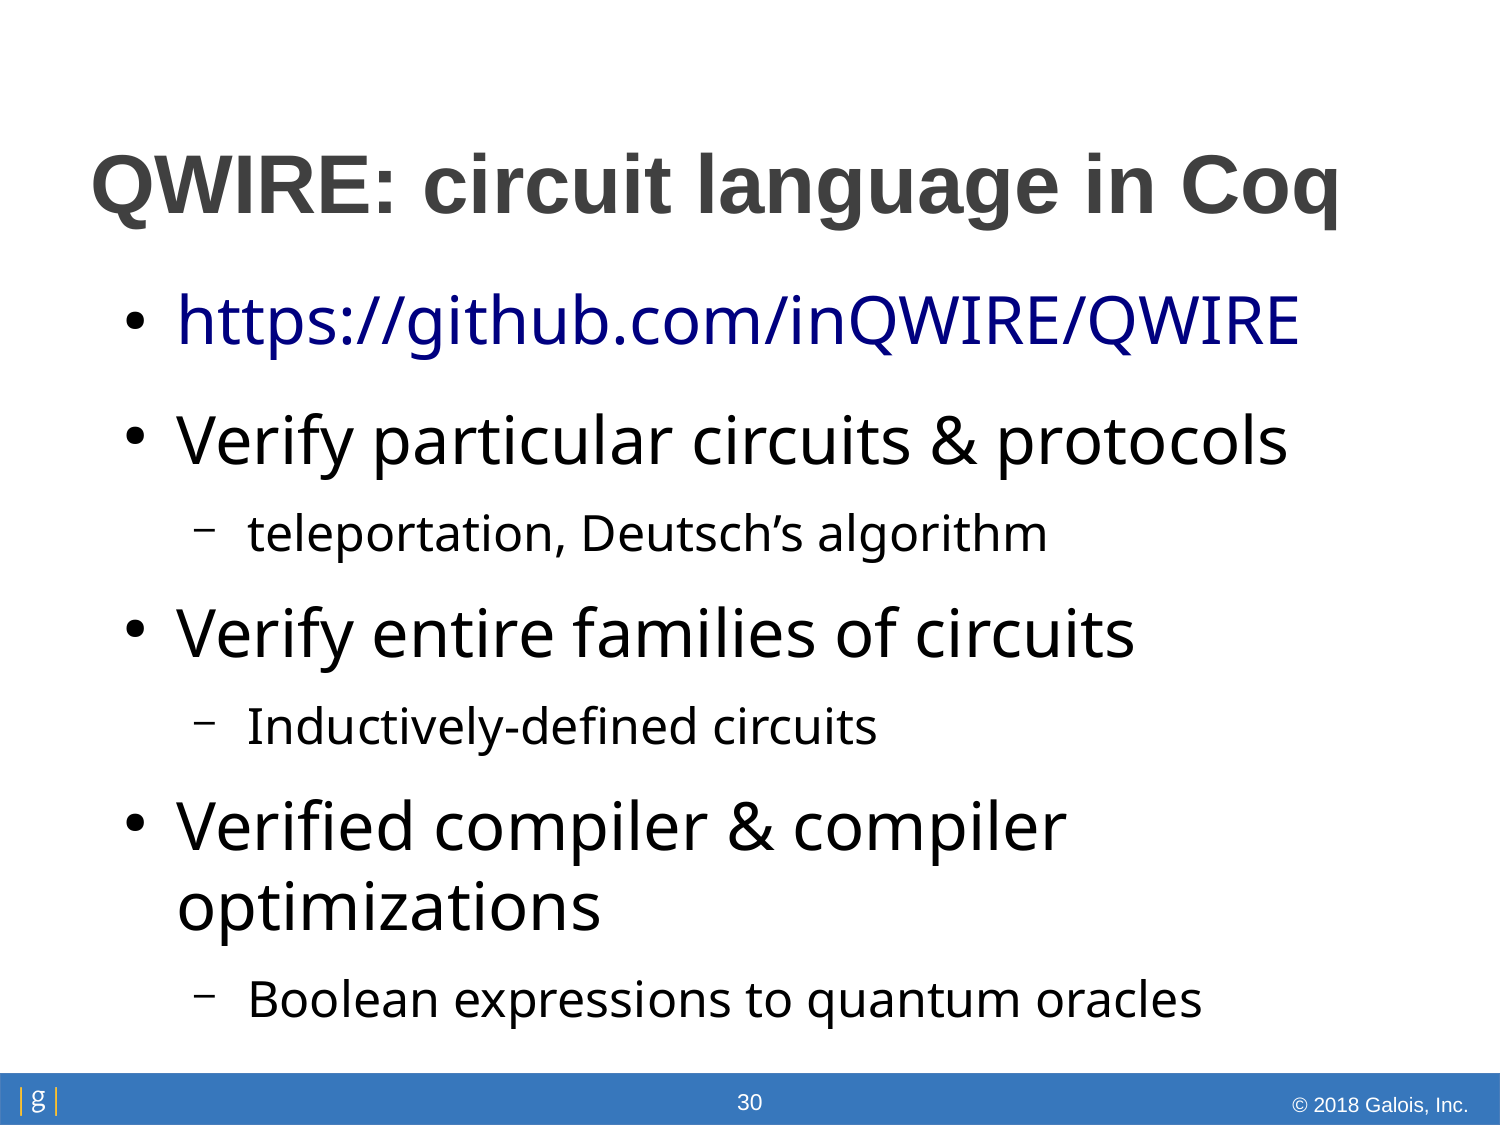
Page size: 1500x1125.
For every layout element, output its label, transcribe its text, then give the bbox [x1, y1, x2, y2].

picture [20, 1087, 57, 1116]
list https://github.com/inQWIRE/QWIRE Verify particular circuits & protocols teleportation, Deutsch’s algorithm Verify entire families of circuits Inductively-defined circuits Verified compiler & compiler optimizations Boolean expressions to quantum oracles [90, 270, 1441, 945]
title QWIRE: circuit language in Coq [75, 120, 1425, 240]
